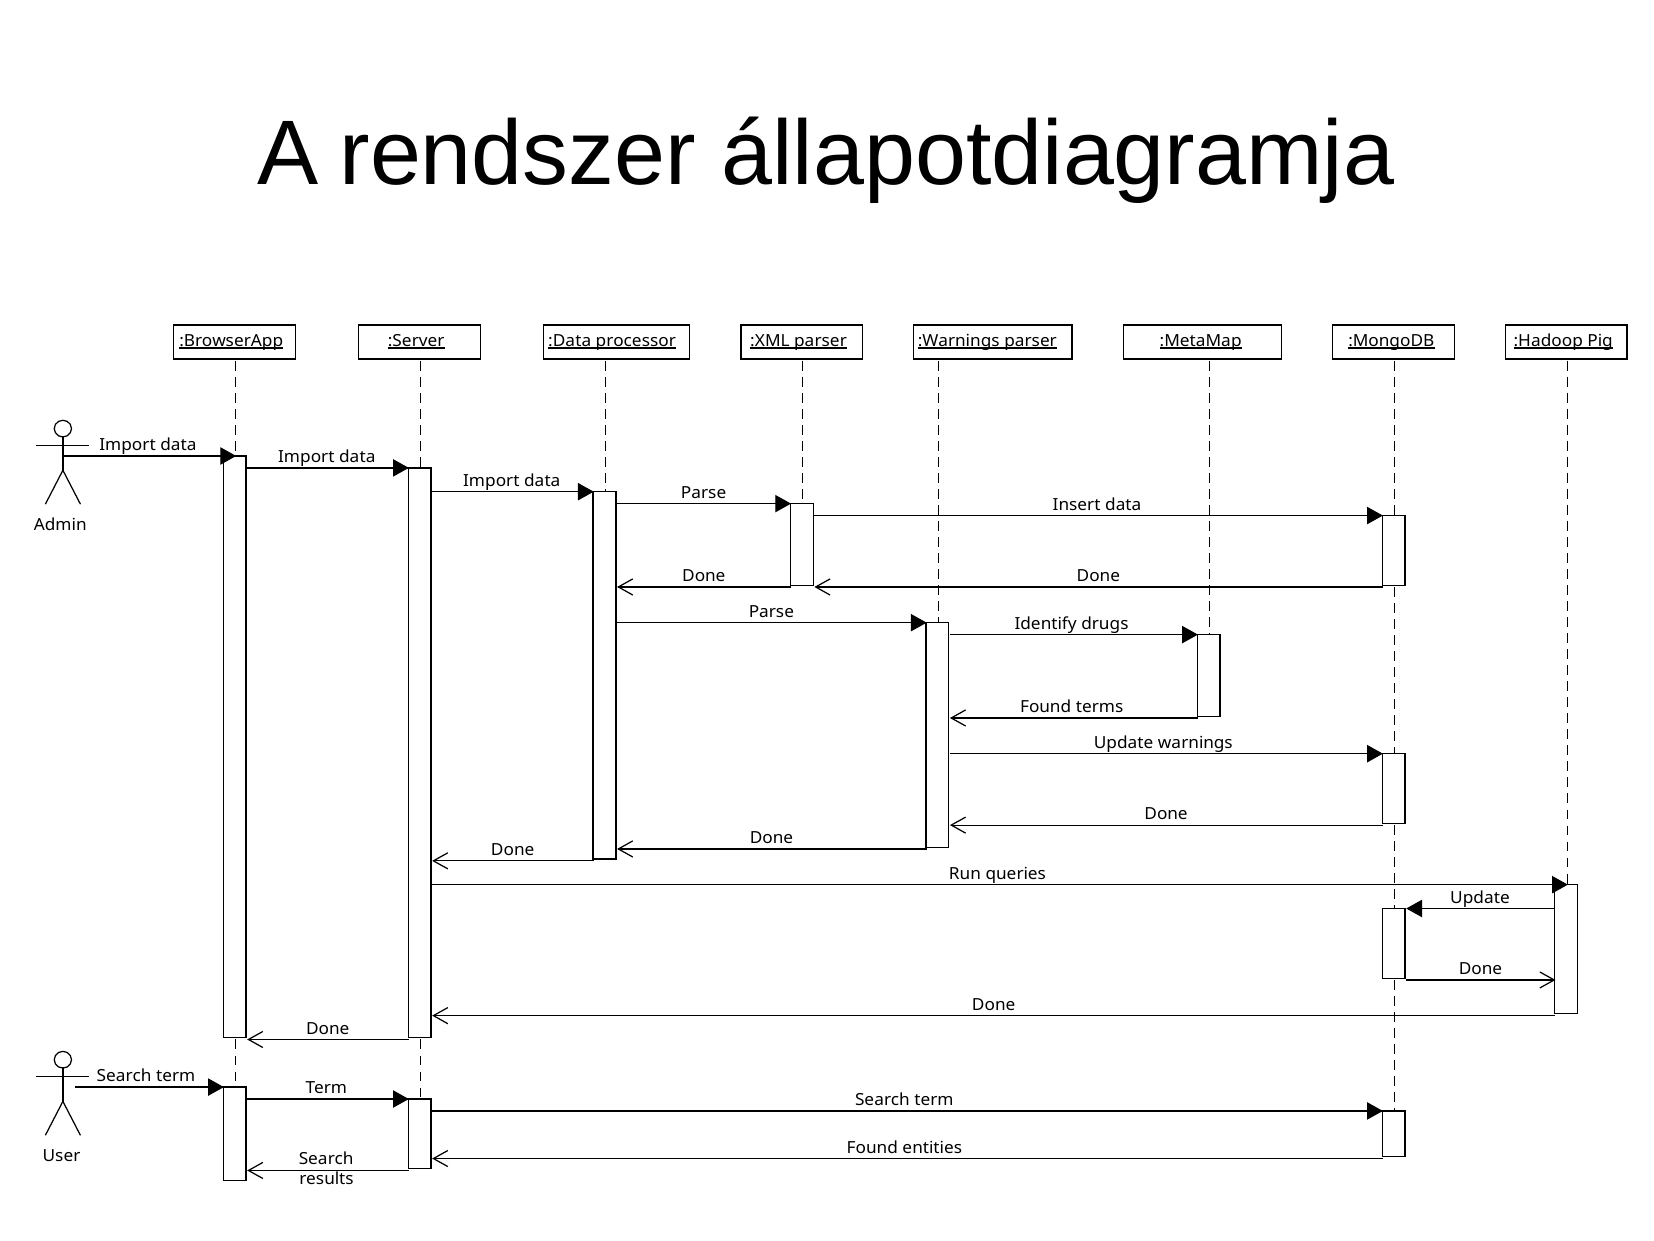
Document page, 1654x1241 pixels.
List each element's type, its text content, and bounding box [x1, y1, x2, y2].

picture [0, 300, 1654, 1231]
title A rendszer állapotdiagramja [82, 49, 1571, 257]
